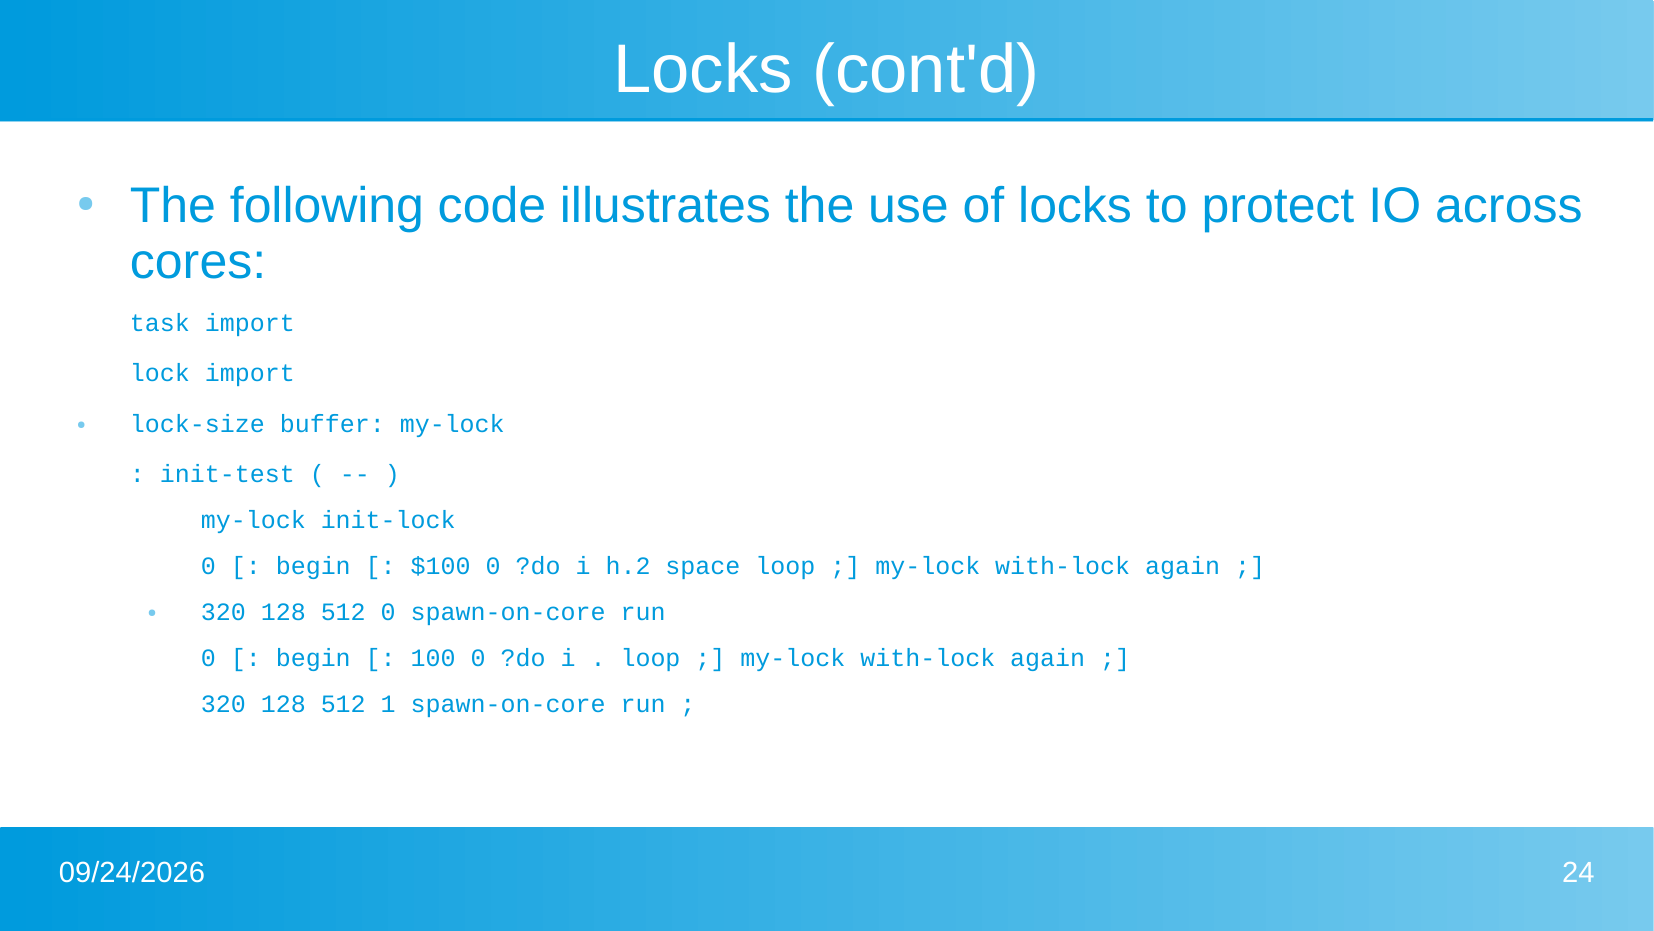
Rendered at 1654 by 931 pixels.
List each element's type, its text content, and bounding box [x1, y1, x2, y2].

list The following code illustrates the use of locks to protect IO across cores: task import lock import lock-size buffer: my-lock : init-test ( -- ) my-lock init-lock 0 [: begin [: $100 0 ?do i h.2 space loop ;] my-lock with-lock again ;] 320 128 512 0 spawn-on-core run 0 [: begin [: 100 0 ?do i . loop ;] my-lock with-lock again ;] 320 128 512 1 spawn-on-core run ; [59, 177, 1595, 768]
title Locks (cont'd) [59, 29, 1595, 108]
